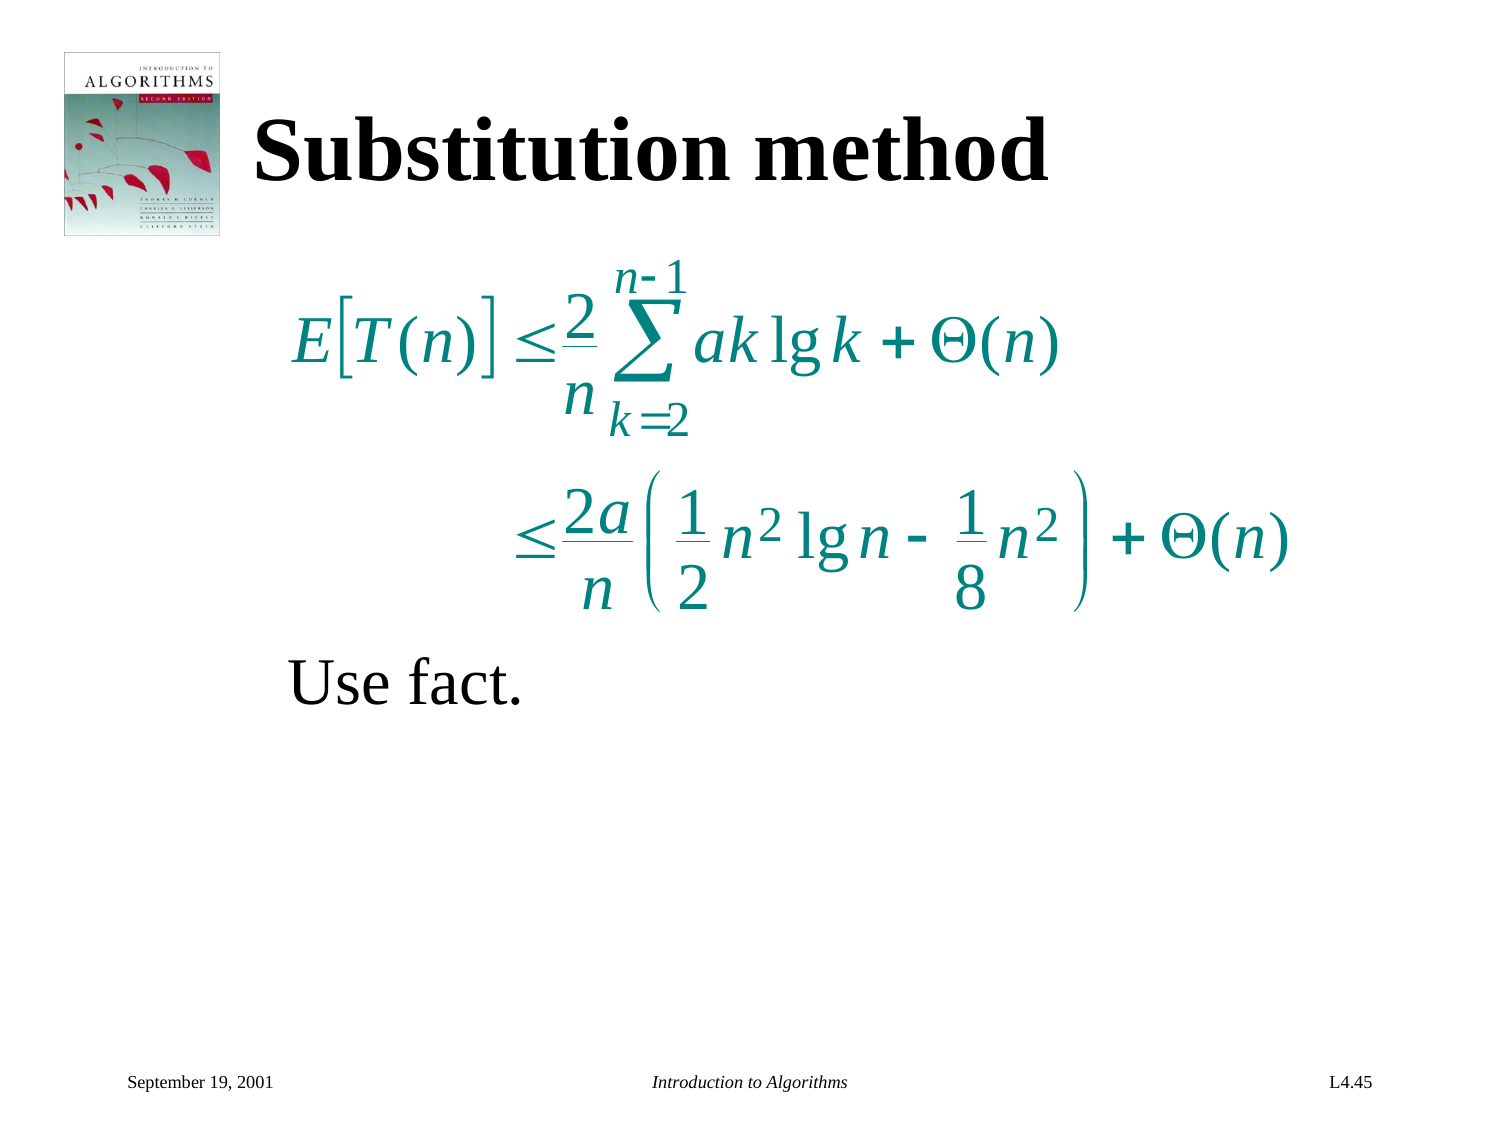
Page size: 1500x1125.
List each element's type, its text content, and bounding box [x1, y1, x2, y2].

text_box Introduction to Algorithms [512, 1062, 988, 1101]
text_box Use fact. [272, 629, 540, 726]
chart [287, 249, 1292, 617]
text_box L4.<number> [1074, 1062, 1388, 1101]
title Substitution method [237, 49, 1475, 238]
picture [64, 52, 220, 236]
text_box September 19, 2001 [112, 1062, 426, 1101]
